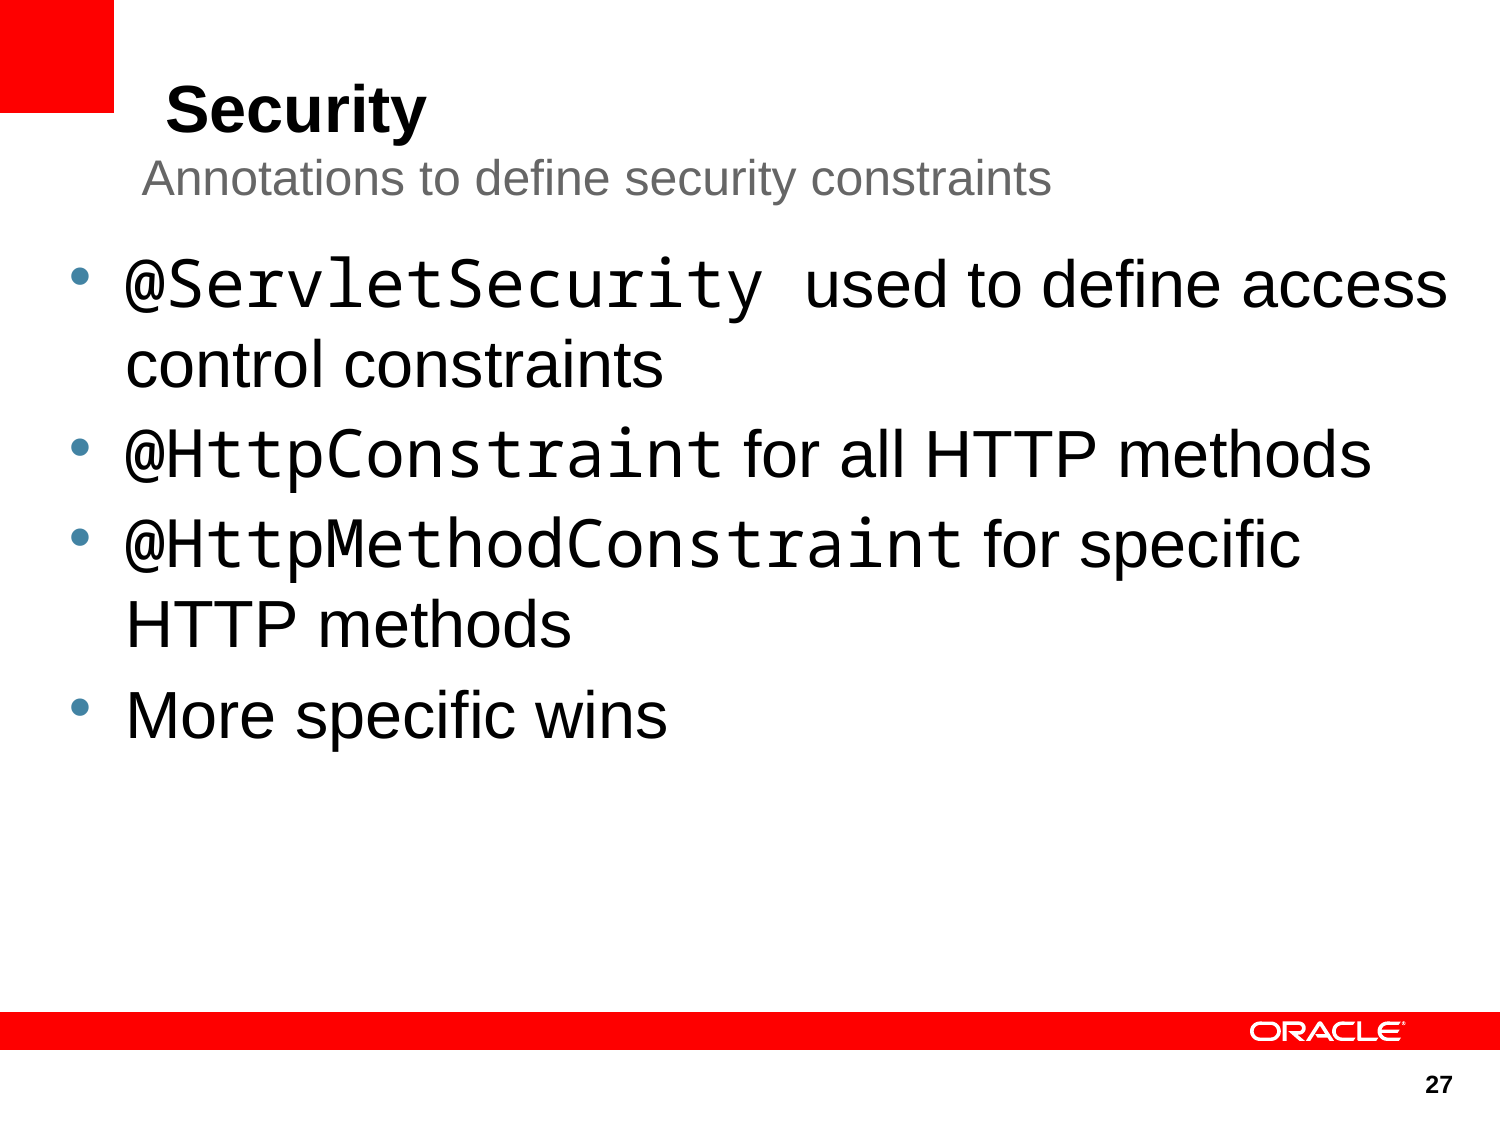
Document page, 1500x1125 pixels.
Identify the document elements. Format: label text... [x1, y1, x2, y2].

title Security Annotations to define security constraints [141, 65, 1500, 206]
picture [0, 0, 114, 113]
list @ServletSecurity used to define access control constraints @HttpConstraint for all HTTP methods @HttpMethodConstraint for specific HTTP methods More specific wins [68, 240, 1463, 944]
picture [0, 1012, 1500, 1050]
